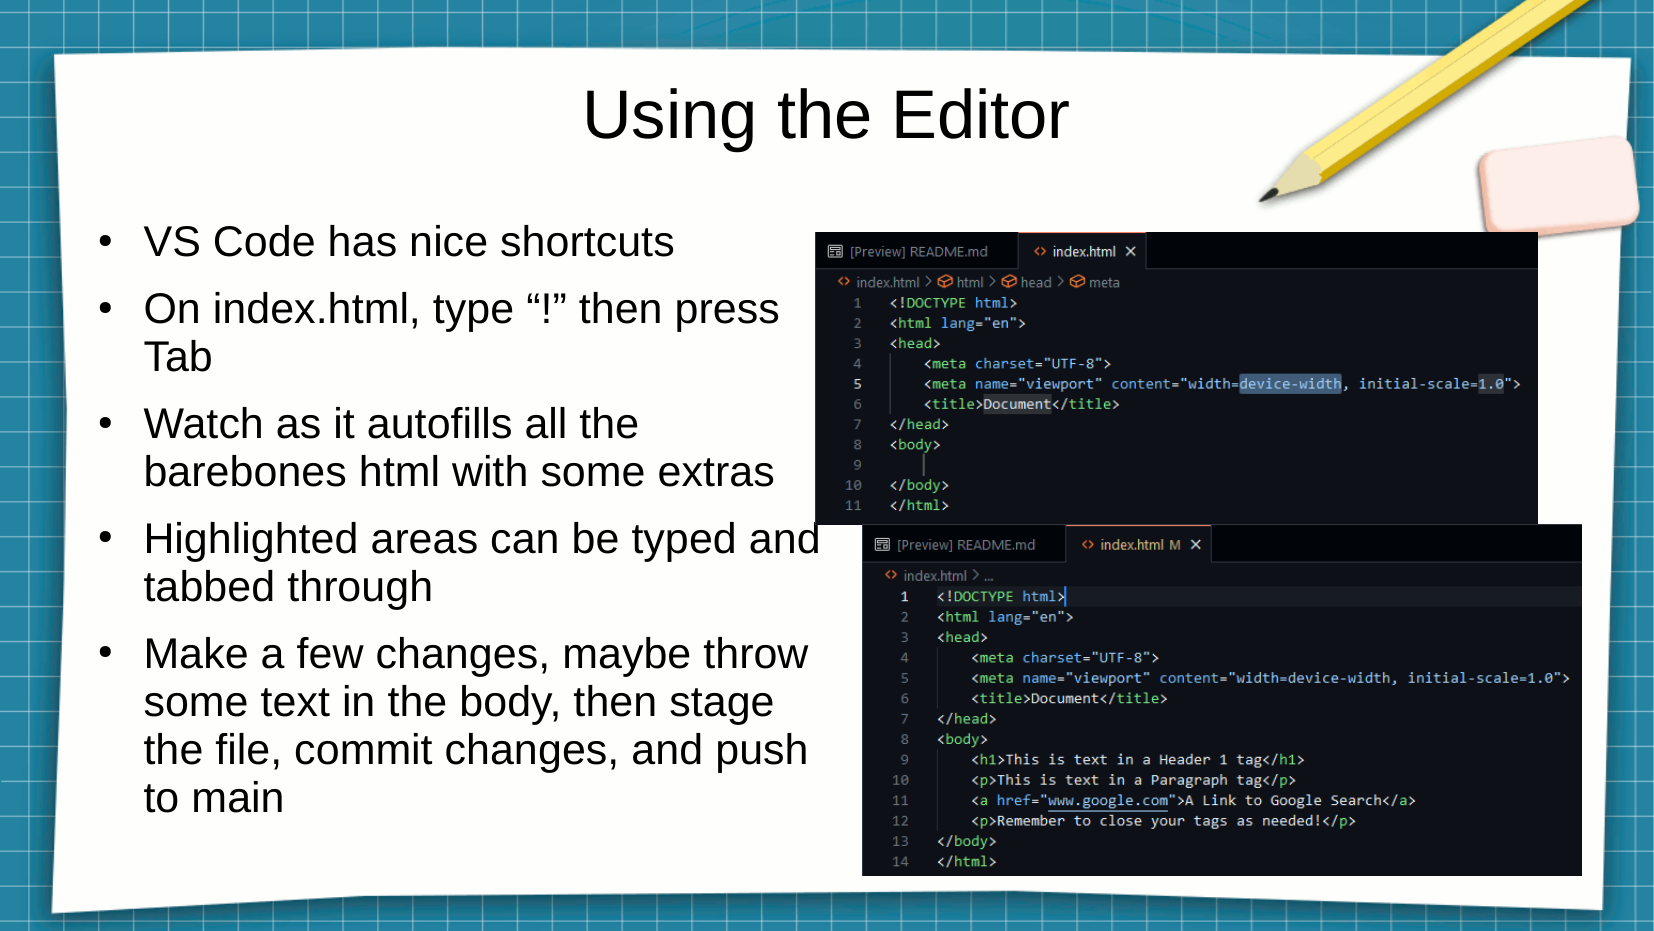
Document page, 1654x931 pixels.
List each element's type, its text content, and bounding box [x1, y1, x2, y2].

list VS Code has nice shortcuts On index.html, type “!” then press Tab Watch as it autofills all the barebones html with some extras Highlighted areas can be typed and tabbed through Make a few changes, maybe throw some text in the body, then stage the file, commit changes, and push to main [82, 217, 826, 826]
title Using the Editor [82, 37, 1571, 193]
picture [0, 0, 1654, 931]
